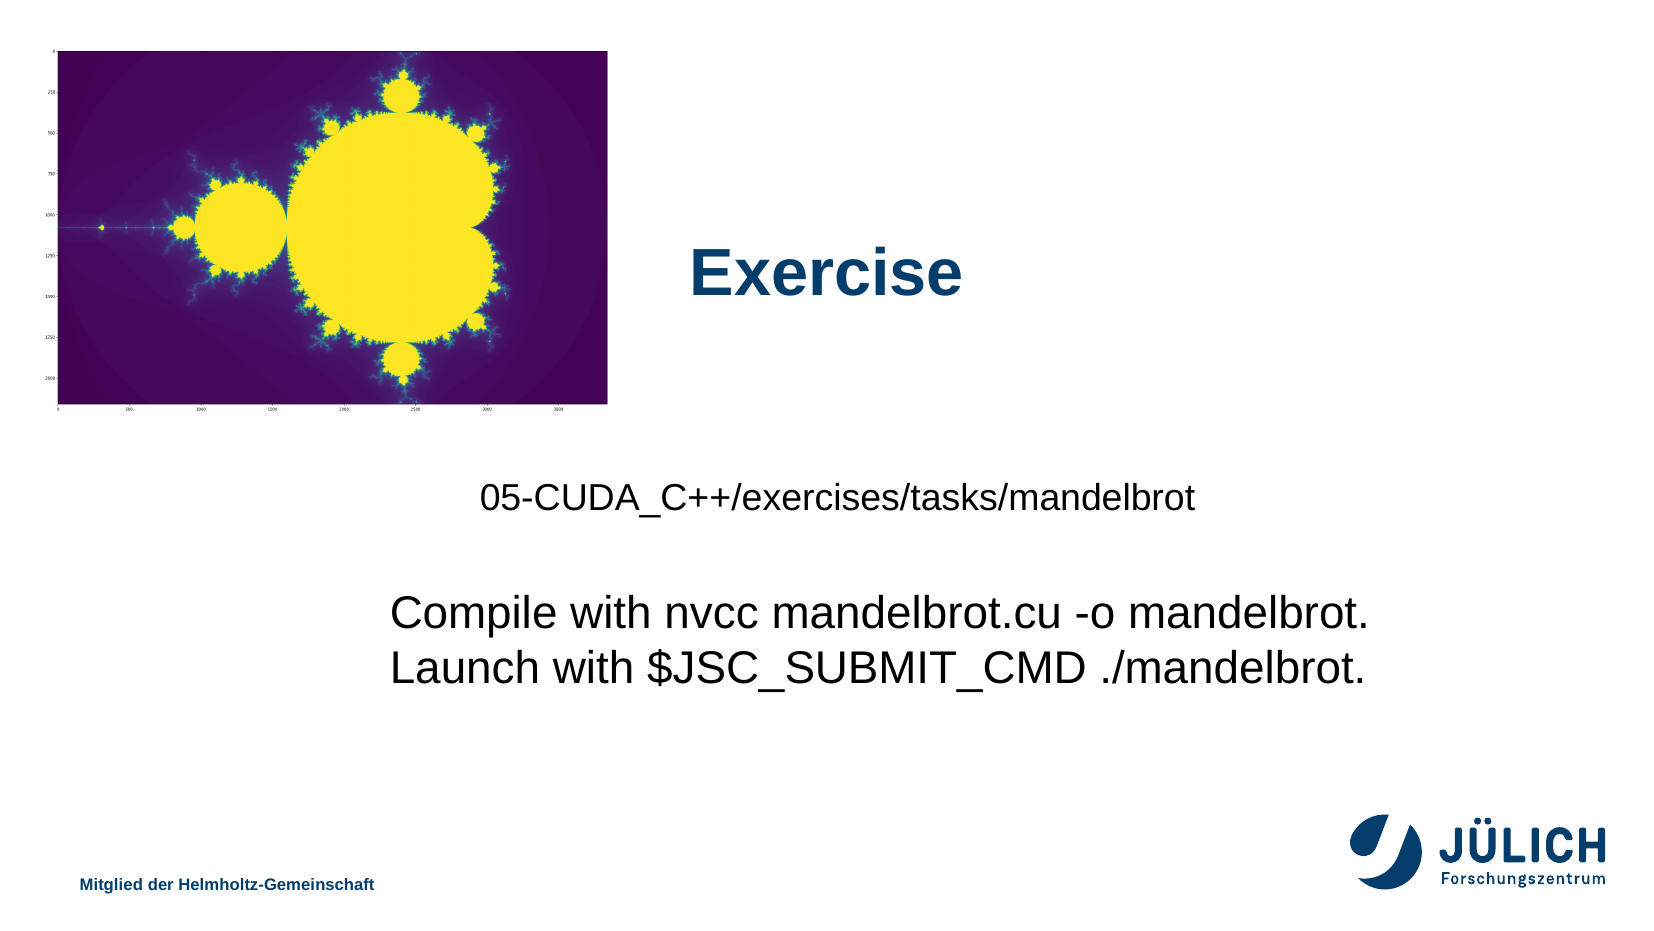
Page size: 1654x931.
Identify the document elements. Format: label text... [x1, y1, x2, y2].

list Exercise [50, 217, 1604, 331]
text_box 05-CUDA_C++/exercises/tasks/mandelbrot [465, 465, 1231, 571]
picture [30, 30, 630, 436]
text_box Compile with nvcc mandelbrot.cu -o mandelbrot. Launch with $JSC_SUBMIT_CMD ./mandelbrot. [375, 575, 1386, 700]
